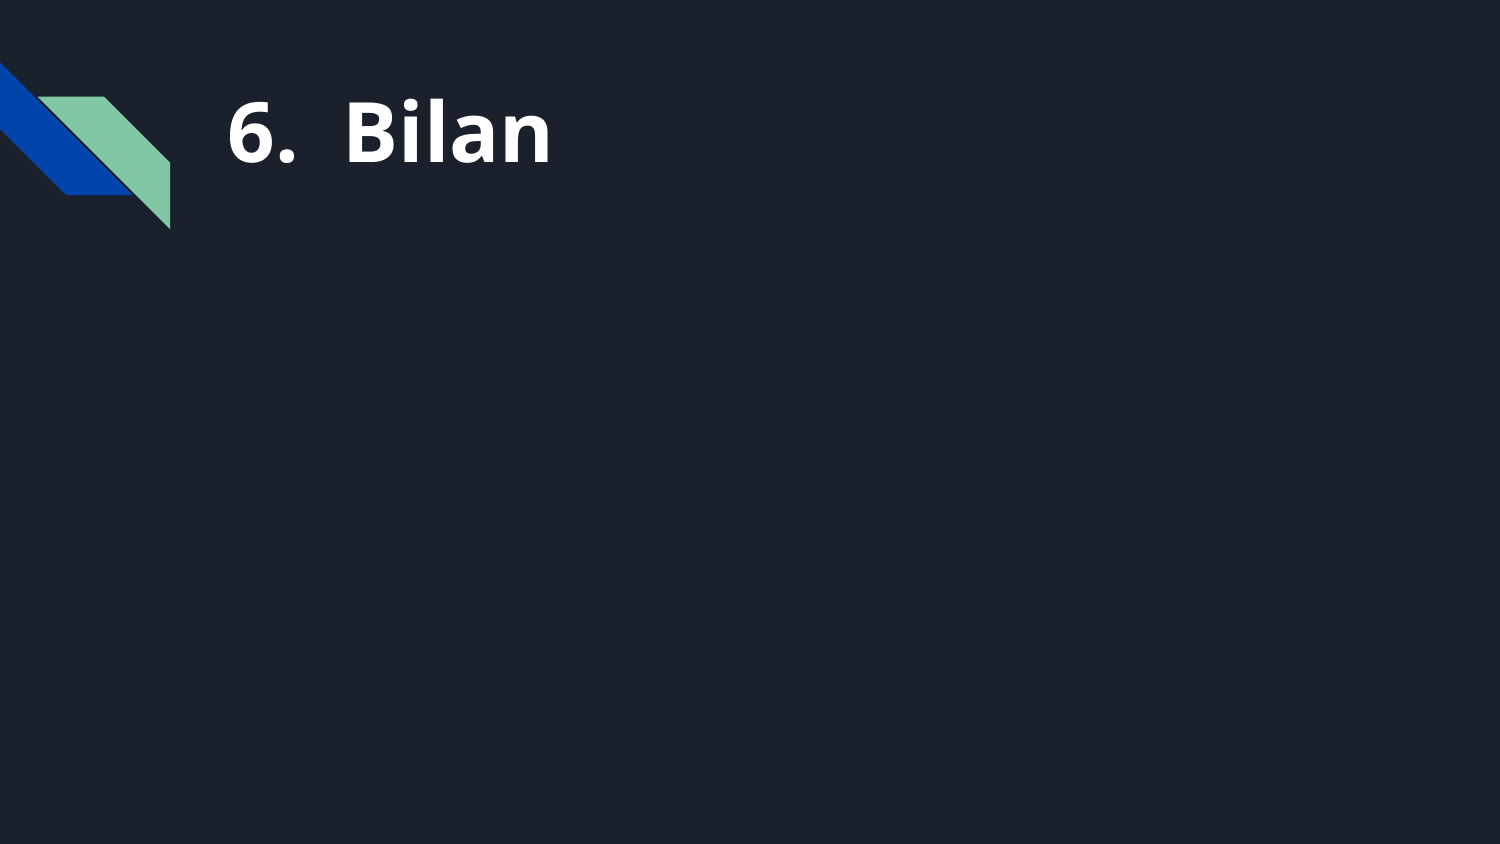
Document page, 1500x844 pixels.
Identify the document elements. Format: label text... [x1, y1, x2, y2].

title 6. Bilan [212, 64, 1368, 215]
